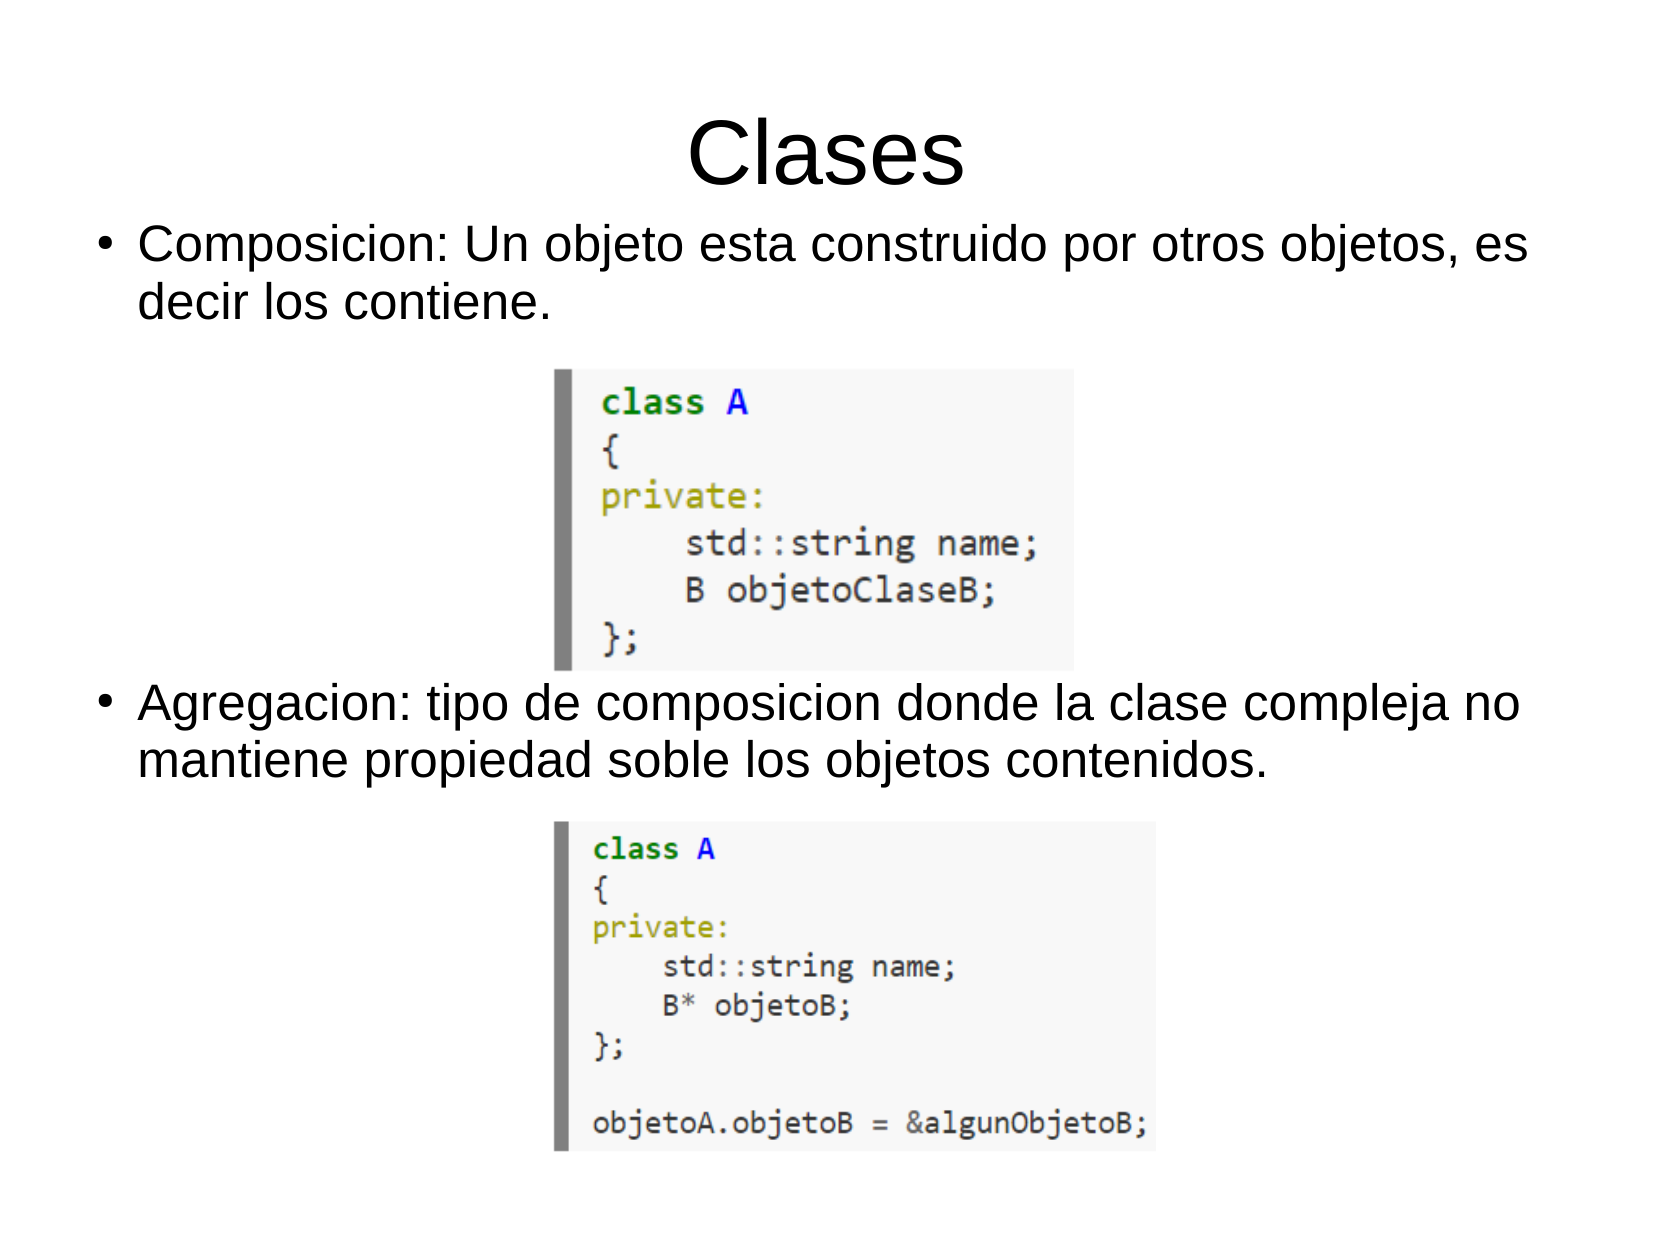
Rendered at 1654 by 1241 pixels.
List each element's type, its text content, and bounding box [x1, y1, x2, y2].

title Clases [82, 49, 1571, 215]
list Composicion: Un objeto esta construido por otros objetos, es decir los contiene. Agregacion: tipo de composicion donde la clase compleja no mantiene propiedad soble los objetos contenidos. [82, 215, 1571, 804]
picture [543, 812, 1156, 1171]
picture [543, 354, 1074, 683]
